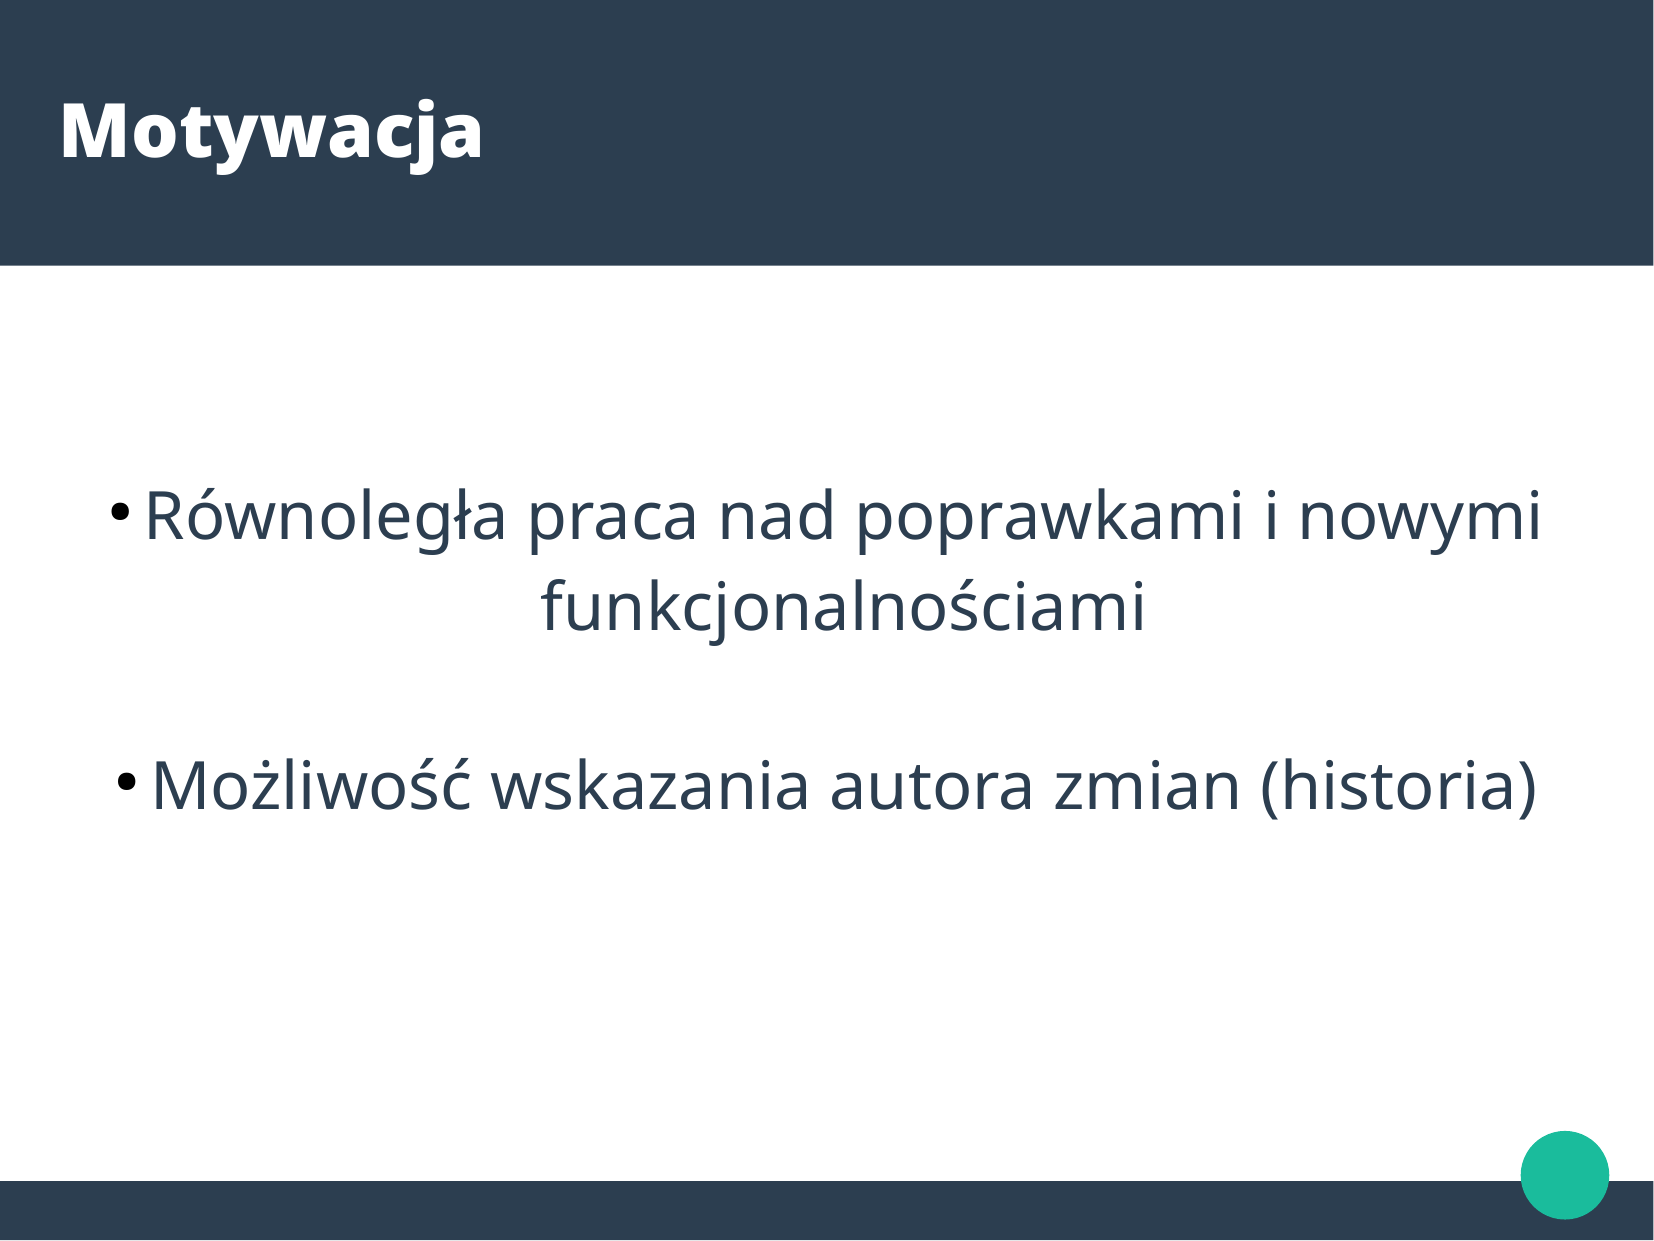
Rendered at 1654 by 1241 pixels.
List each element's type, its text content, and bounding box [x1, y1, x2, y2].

subtitle Równoległa praca nad poprawkami i nowymi funkcjonalnościami Możliwość wskazania autora zmian (historia) [59, 324, 1595, 1152]
title Motywacja [59, 24, 1595, 232]
